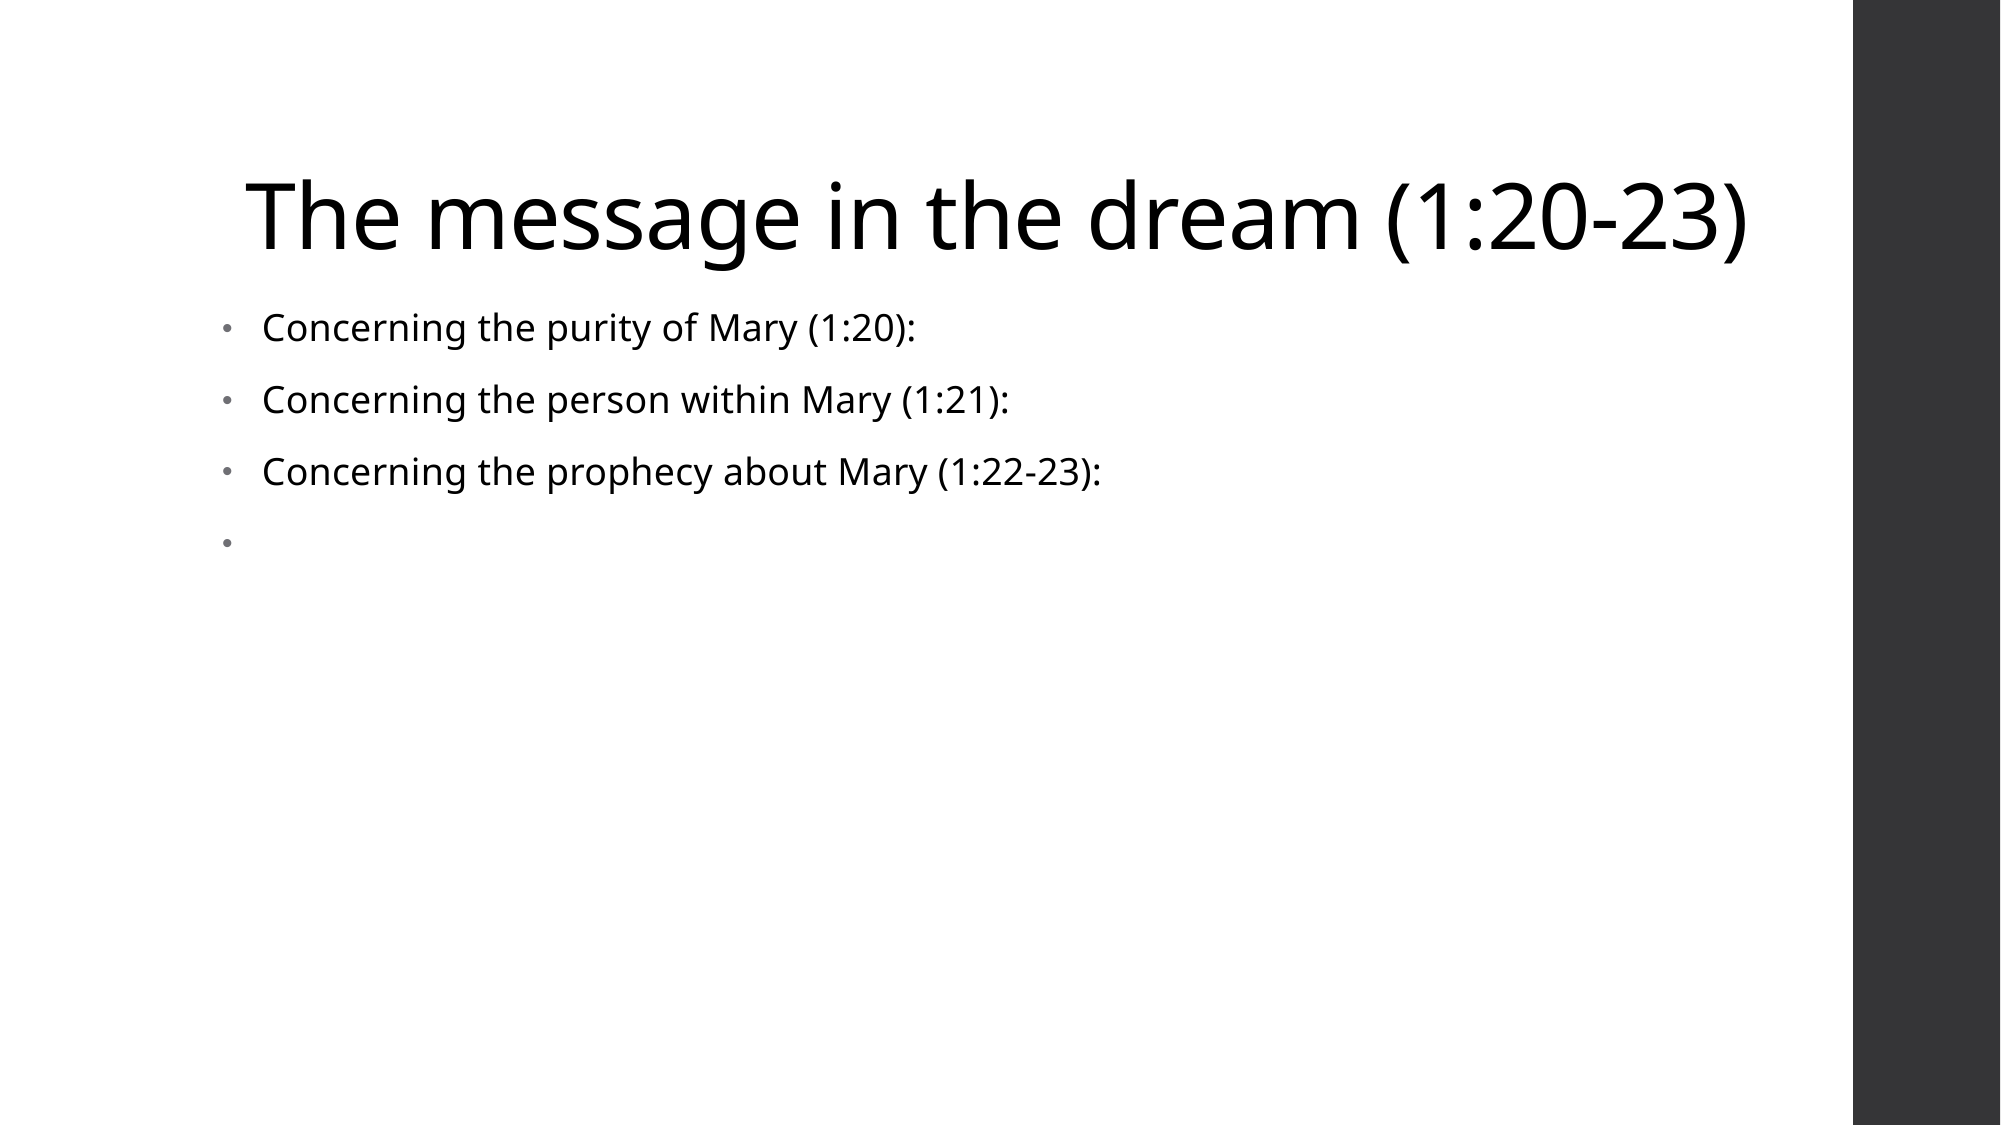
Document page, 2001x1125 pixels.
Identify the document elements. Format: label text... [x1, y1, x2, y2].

title The message in the dream (1:20-23) [206, 60, 1797, 278]
list Concerning the purity of Mary (1:20): Concerning the person within Mary (1:21): Concerning the prophecy about Mary (1:22-23): [206, 299, 1617, 1014]
